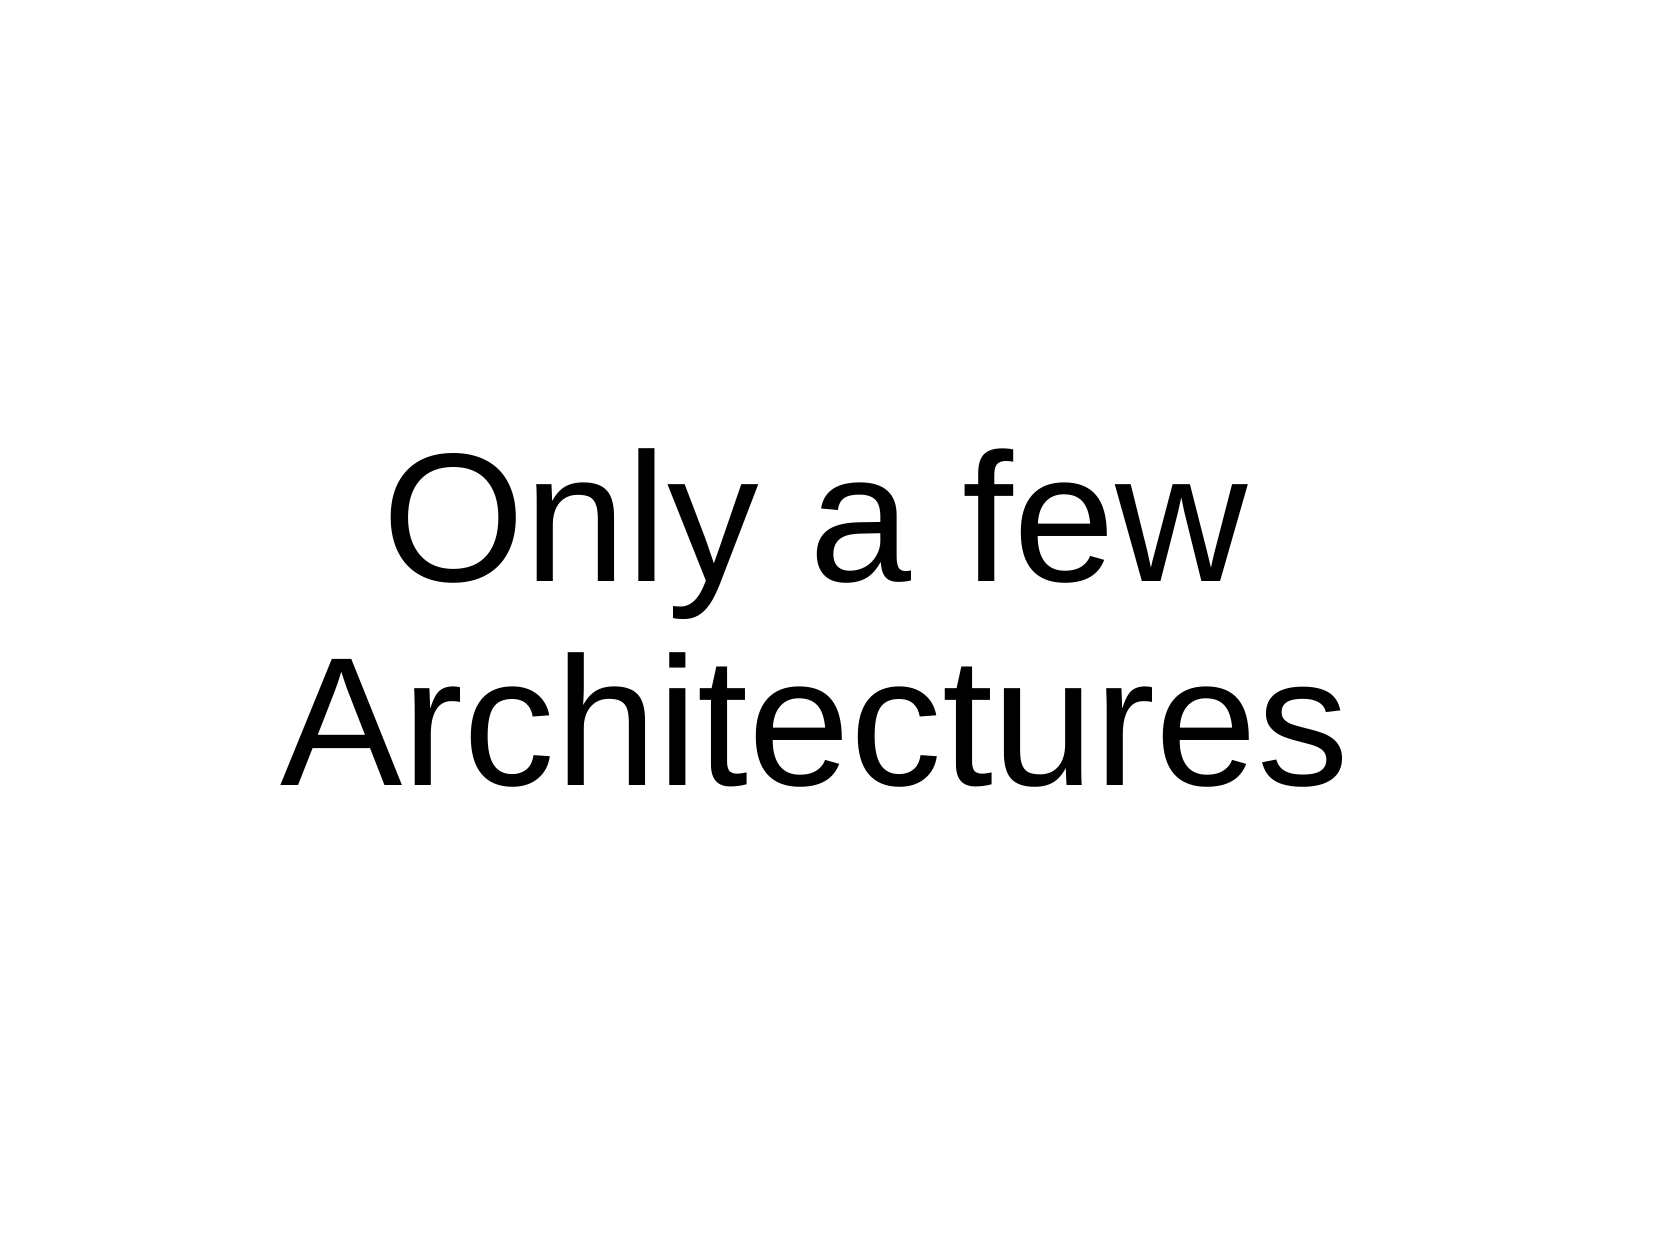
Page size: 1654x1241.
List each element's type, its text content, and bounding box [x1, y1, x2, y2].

text_box Only a few Architectures [265, 407, 1388, 833]
